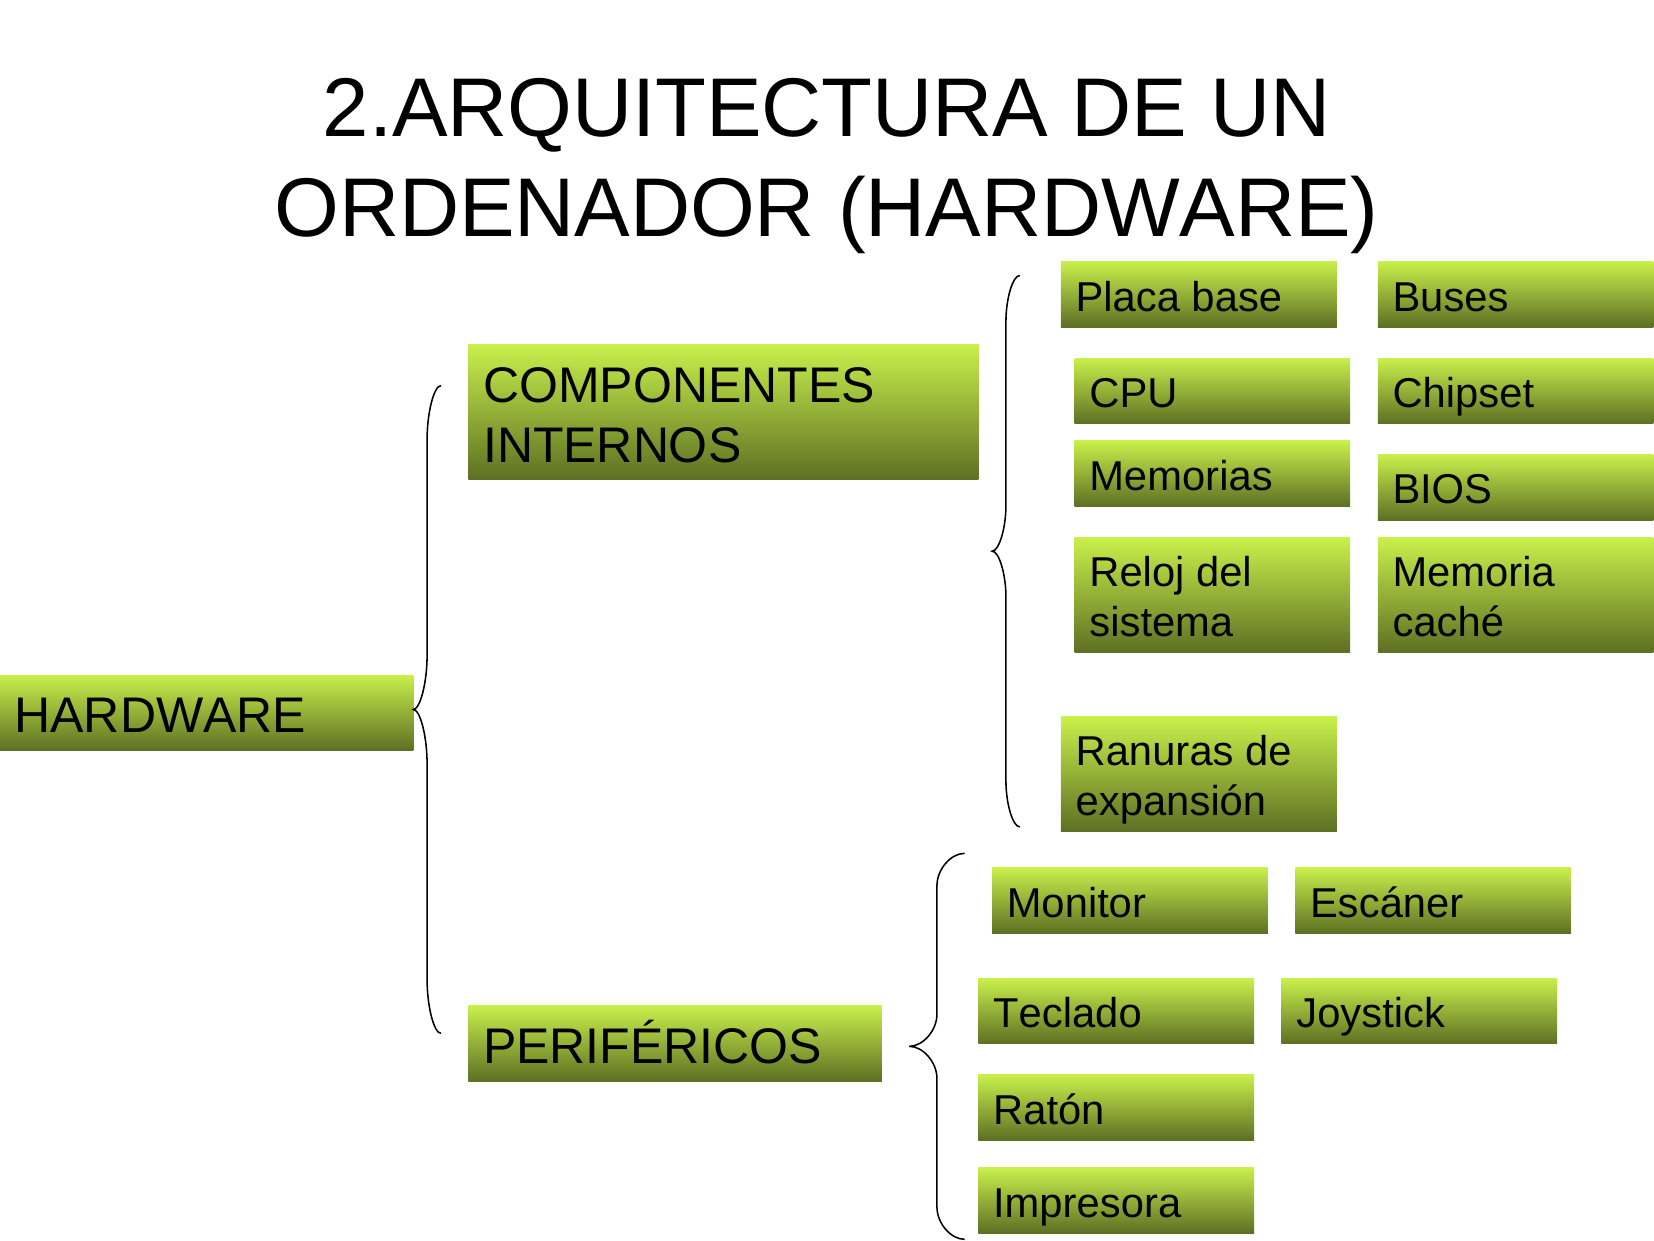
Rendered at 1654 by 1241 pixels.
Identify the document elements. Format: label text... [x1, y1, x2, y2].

text_box Ratón [978, 1074, 1255, 1141]
text_box Placa base [1060, 261, 1337, 328]
text_box Memoria caché [1377, 537, 1654, 653]
text_box Impresora [978, 1167, 1255, 1234]
title 2.ARQUITECTURA DE UN ORDENADOR (HARDWARE) [82, 34, 1571, 272]
text_box Buses [1377, 261, 1654, 328]
text_box COMPONENTES INTERNOS [468, 344, 979, 480]
text_box BIOS [1377, 454, 1654, 521]
text_box Monitor [992, 867, 1268, 934]
text_box CPU [1074, 358, 1351, 424]
text_box Escáner [1295, 867, 1571, 934]
text_box Memorias [1074, 440, 1351, 507]
text_box Chipset [1377, 358, 1654, 424]
text_box Reloj del sistema [1074, 537, 1351, 653]
text_box Ranuras de expansión [1060, 716, 1337, 832]
text_box HARDWARE [0, 675, 414, 751]
text_box Teclado [978, 978, 1255, 1044]
text_box PERIFÉRICOS [468, 1005, 882, 1082]
text_box Joystick [1281, 978, 1558, 1044]
